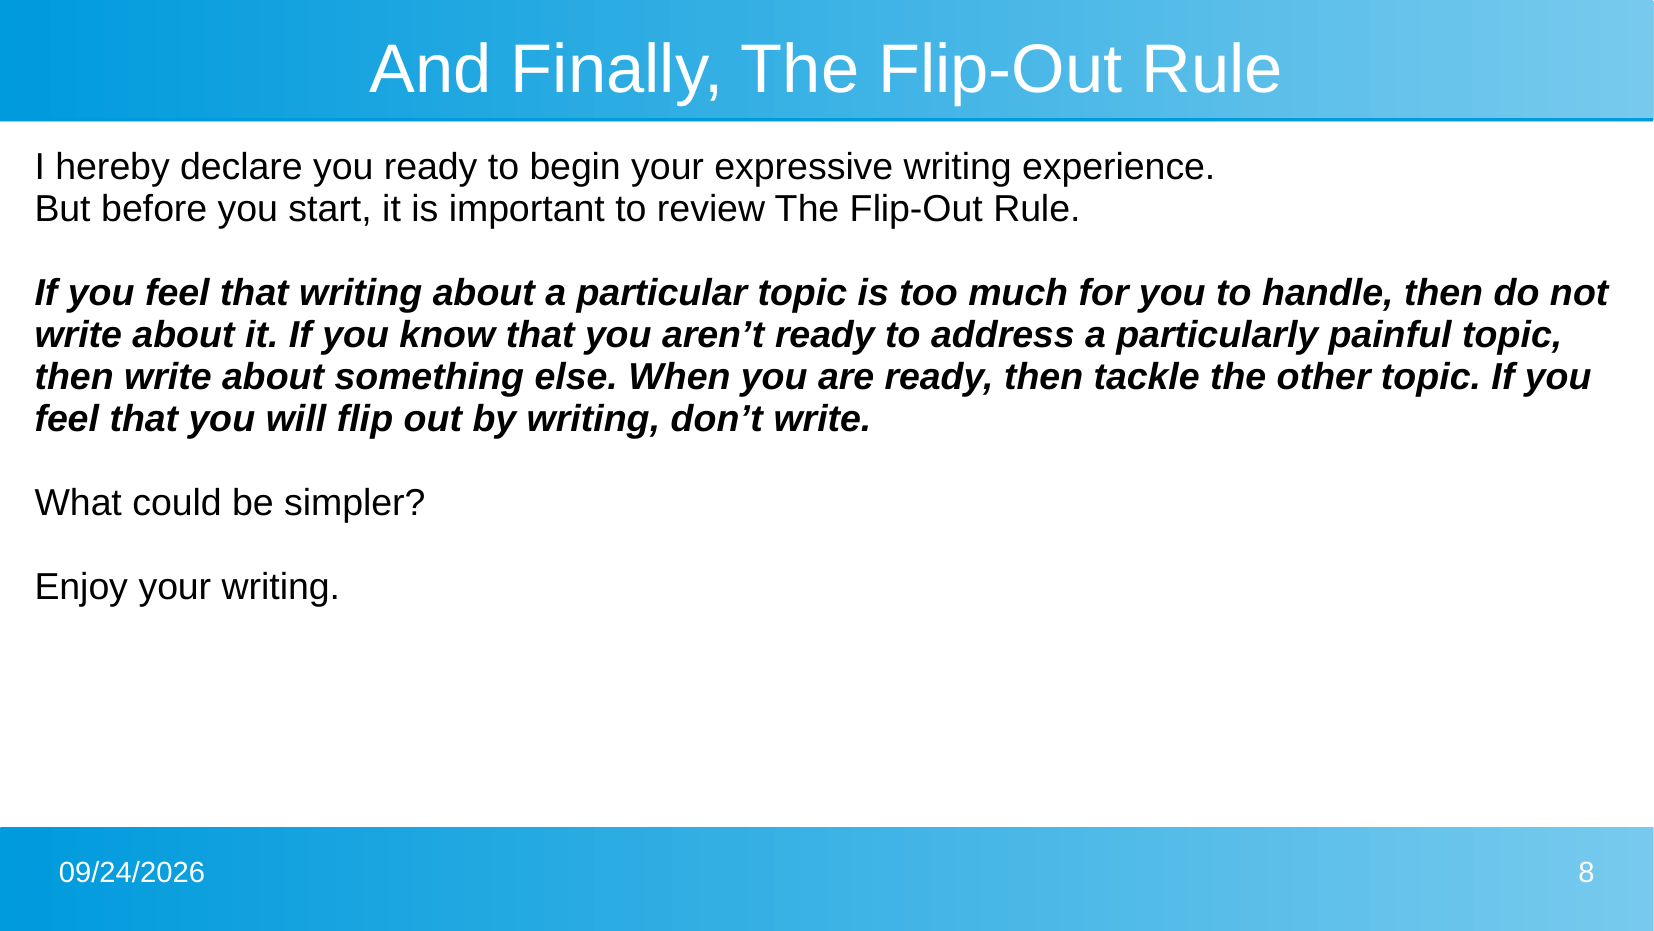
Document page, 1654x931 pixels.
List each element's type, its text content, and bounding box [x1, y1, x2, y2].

text_box I hereby declare you ready to begin your expressive writing experience. But before you start, it is important to review The Flip-Out Rule. If you feel that writing about a particular topic is too much for you to handle, then do not write about it. If you know that you aren’t ready to address a particularly painful topic, then write about something else. When you are ready, then tackle the other topic. If you feel that you will flip out by writing, don’t write. What could be simpler? Enjoy your writing. [19, 138, 1633, 776]
title And Finally, The Flip-Out Rule [59, 29, 1595, 108]
